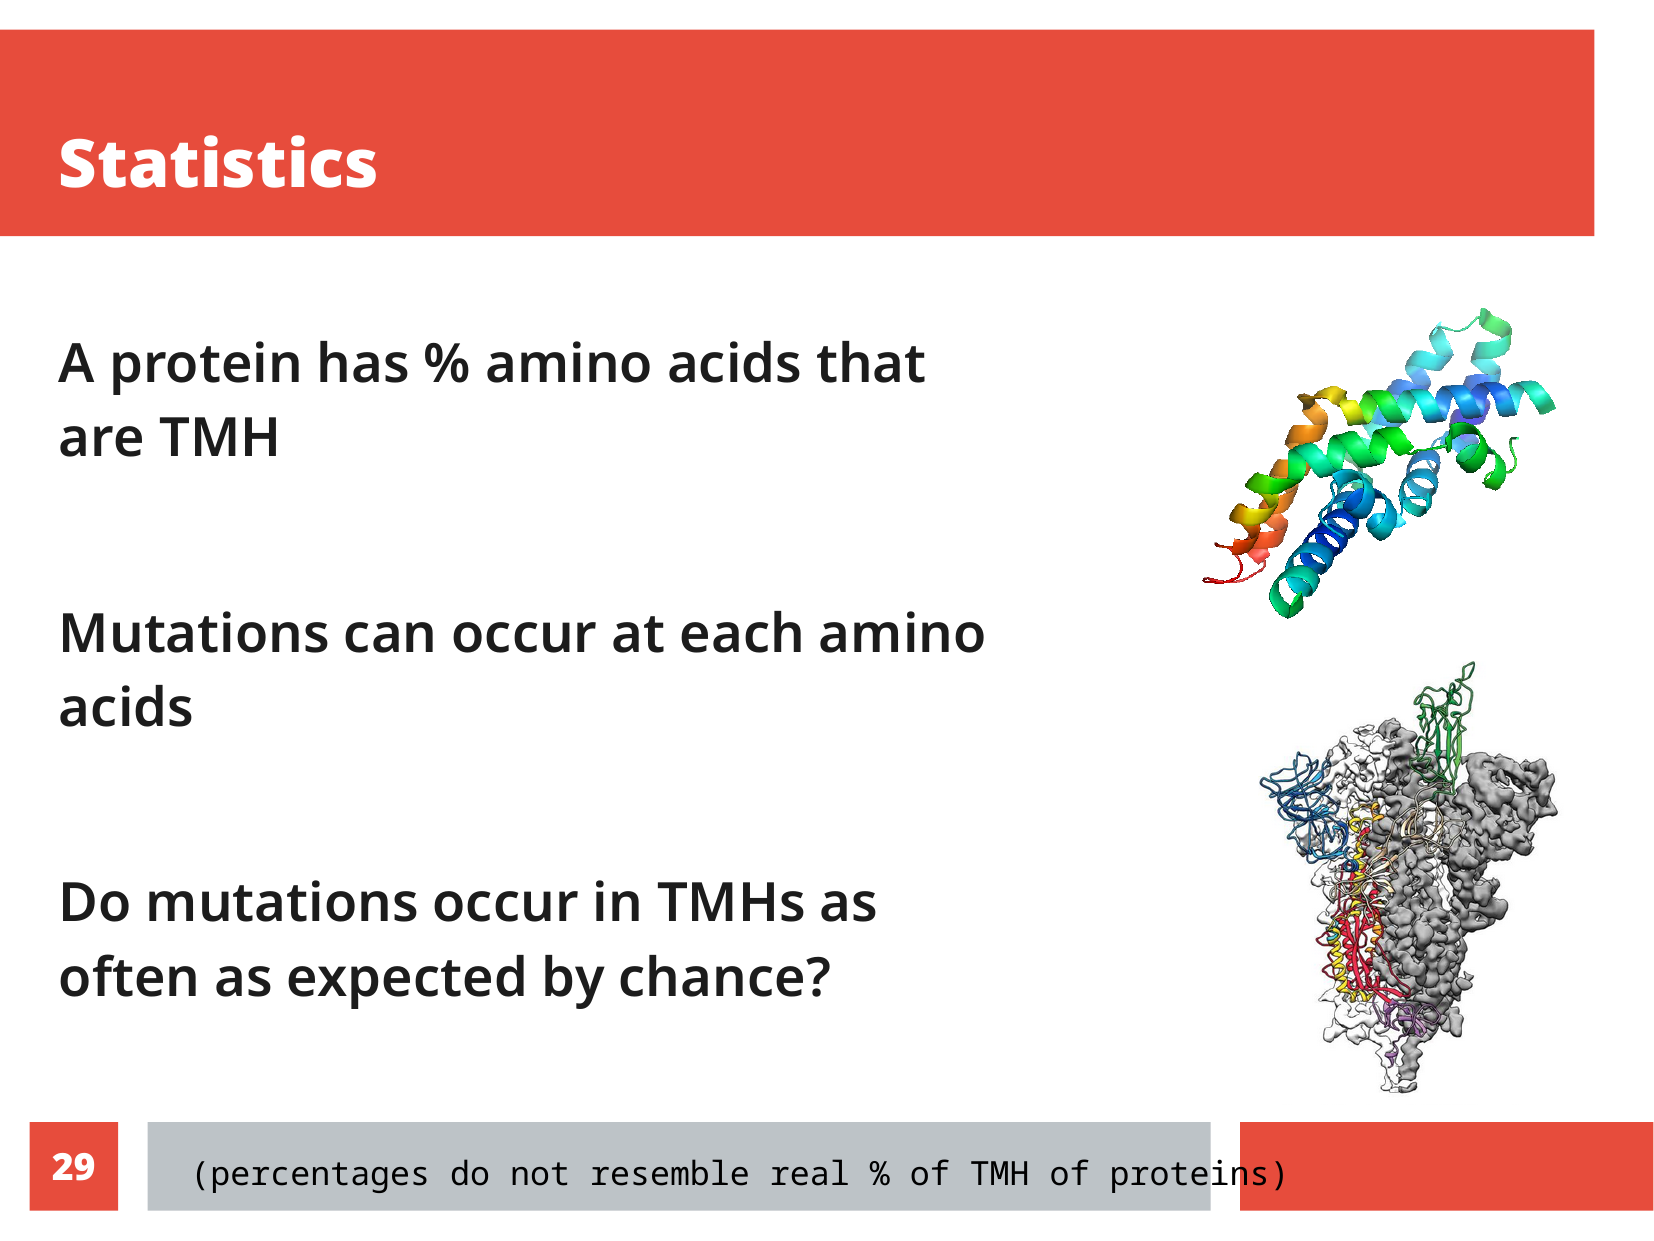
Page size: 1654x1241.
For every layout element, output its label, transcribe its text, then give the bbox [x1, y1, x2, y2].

title Statistics [59, 59, 1595, 207]
list A protein has % amino acids that are TMH Mutations can occur at each amino acids Do mutations occur in TMHs as often as expected by chance? [59, 324, 1006, 1093]
text_box (percentages do not resemble real % of TMH of proteins) [175, 1142, 1151, 1196]
picture [1111, 262, 1643, 1105]
